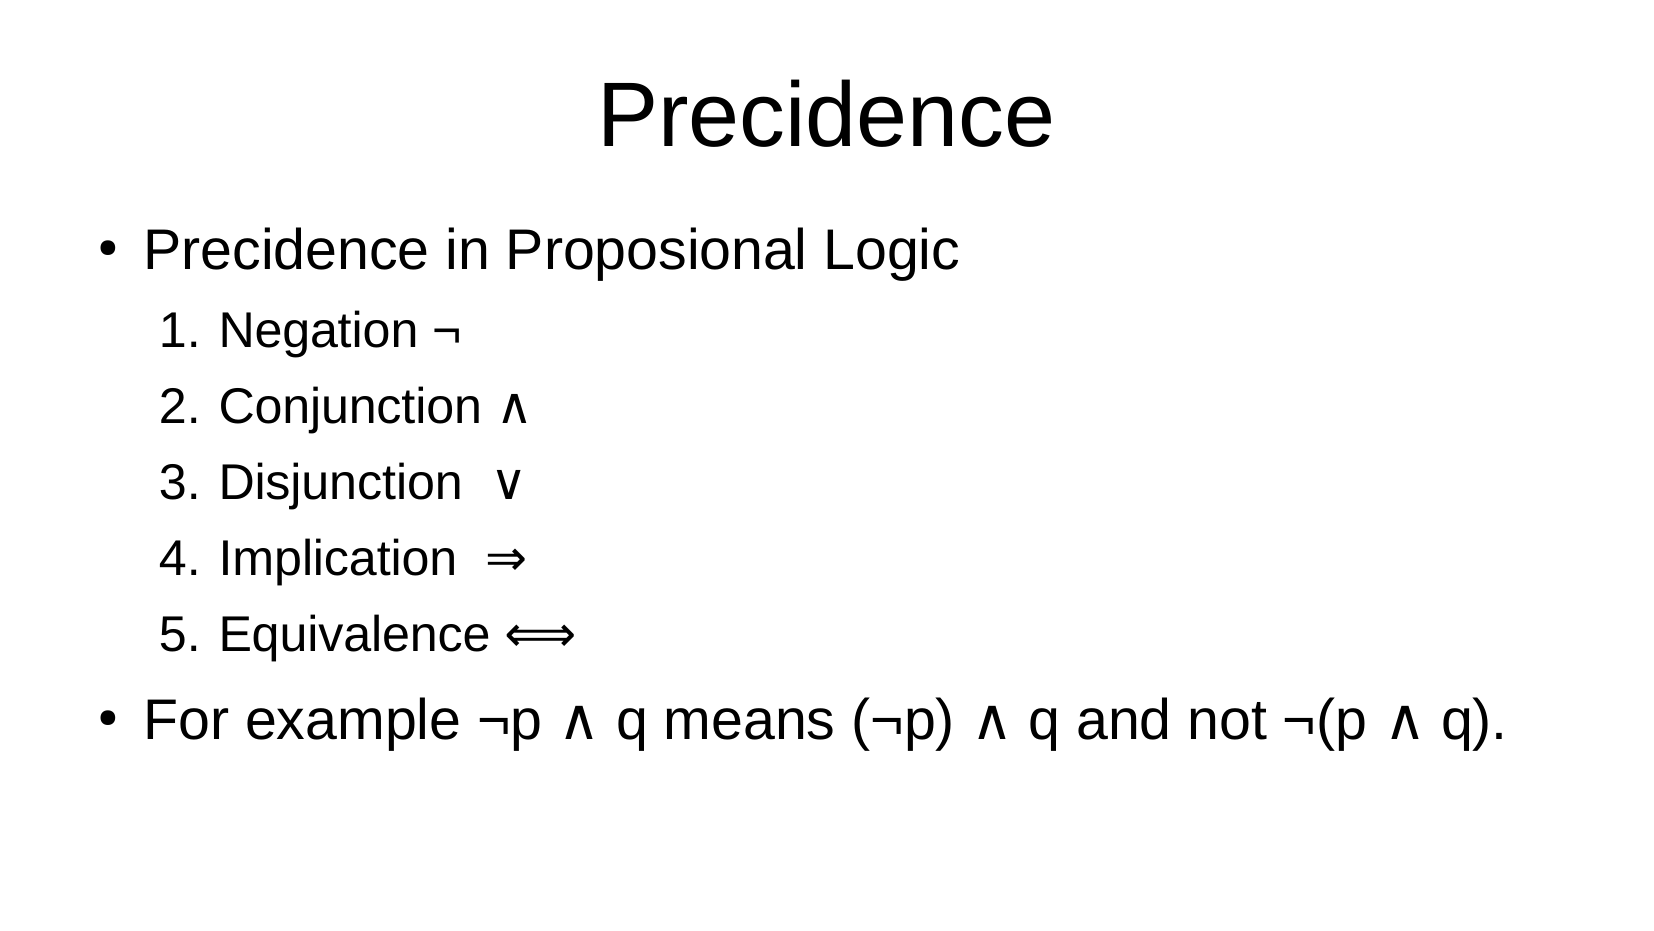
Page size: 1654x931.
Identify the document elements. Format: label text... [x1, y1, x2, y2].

title Precidence [82, 37, 1571, 193]
list Precidence in Proposional Logic Negation ¬ Conjunction ∧ Disjunction ∨ Implication ⇒ Equivalence ⟺ For example ¬p ∧ q means (¬p) ∧ q and not ¬(p ∧ q). [82, 217, 1571, 758]
